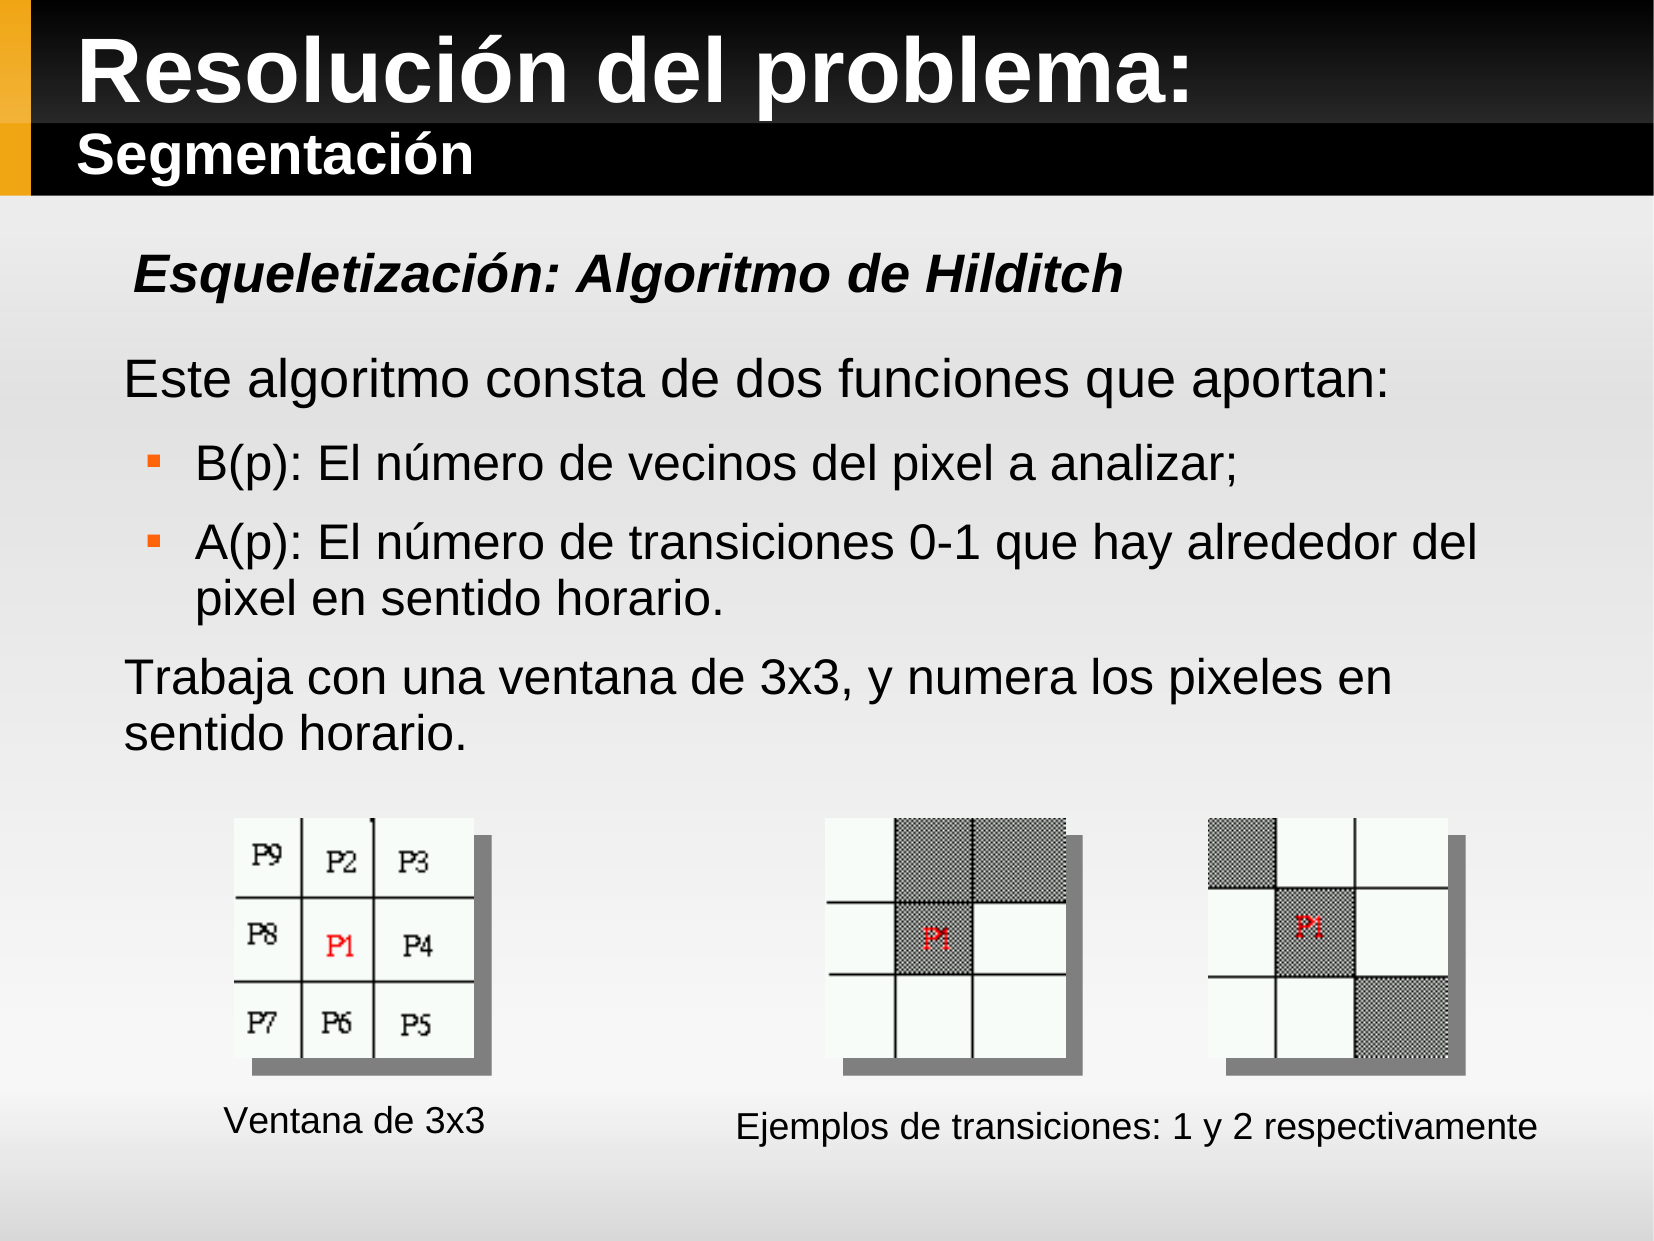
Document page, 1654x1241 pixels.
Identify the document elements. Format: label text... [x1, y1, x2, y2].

text_box Ventana de 3x3 [147, 1092, 562, 1150]
text_box Ejemplos de transiciones: 1 y 2 respectivamente [708, 1098, 1565, 1156]
text_box Esqueletización: Algoritmo de Hilditch [118, 236, 1477, 312]
picture [0, 0, 1654, 1241]
list Este algoritmo consta de dos funciones que aportan: B(p): El número de vecinos del pixel a analizar; A(p): El número de transiciones 0-1 que hay alrededor del pixel en sentido horario. Trabaja con una ventana de 3x3, y numera los pixeles en sentido horario. [53, 348, 1542, 761]
title Resolución del problema: Segmentación [76, 0, 1565, 208]
